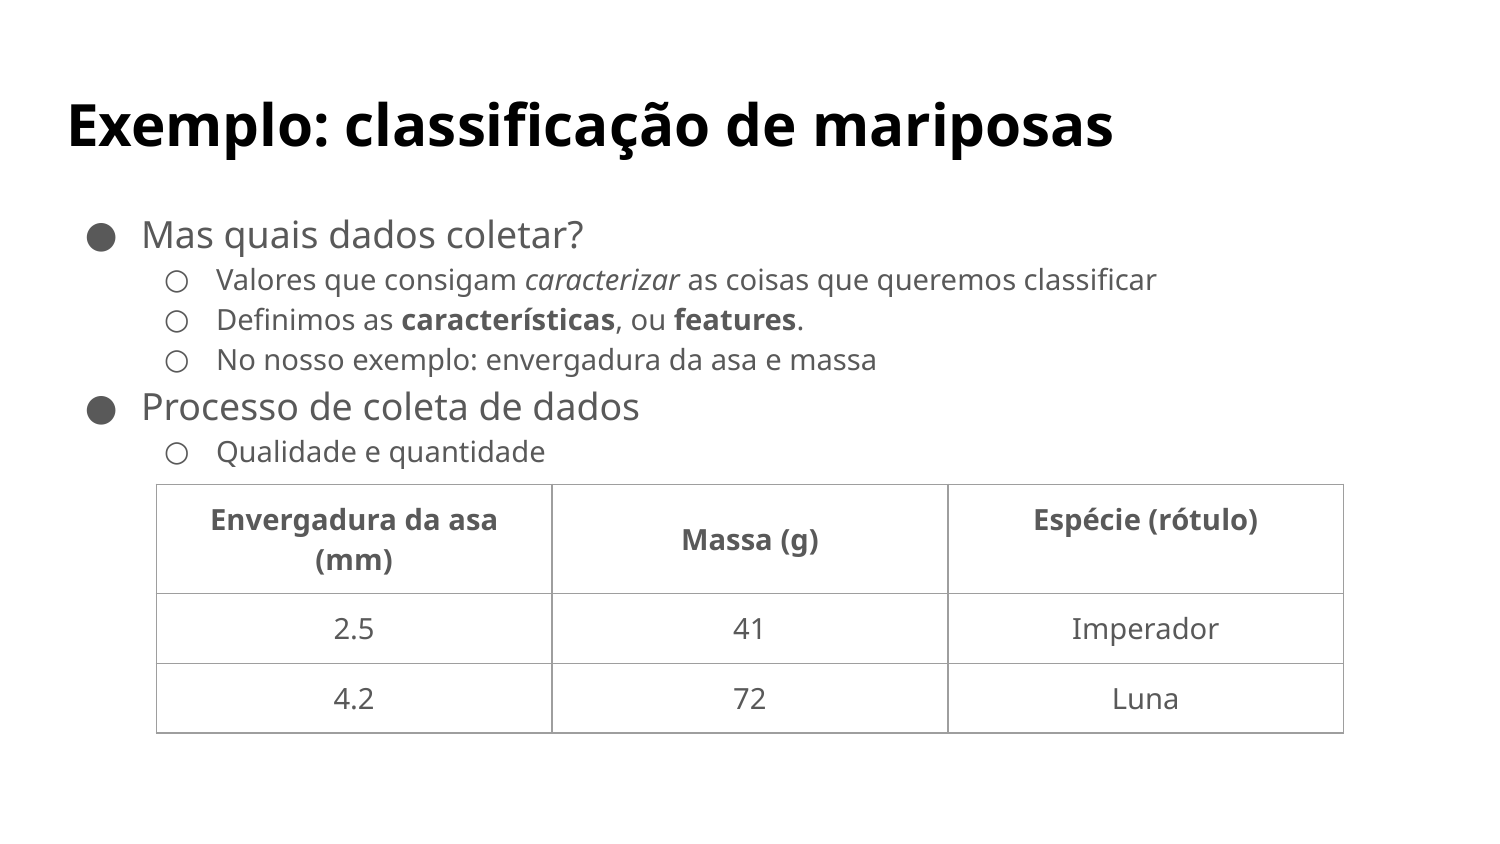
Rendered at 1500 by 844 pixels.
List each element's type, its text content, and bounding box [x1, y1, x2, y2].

table_cell Imperador [949, 594, 1343, 663]
table_cell 72 [553, 664, 947, 732]
title Exemplo: classificação de mariposas [51, 72, 1449, 167]
table_cell 41 [553, 594, 947, 663]
table_header Envergadura da asa (mm) [157, 485, 551, 593]
table_cell Luna [949, 664, 1343, 732]
table_header Espécie (rótulo) [949, 485, 1343, 593]
table_header Massa (g) [553, 485, 947, 593]
list Mas quais dados coletar? Valores que consigam caracterizar as coisas que queremos classificar Definimos as características, ou features. No nosso exemplo: envergadura da asa e massa Processo de coleta de dados Qualidade e quantidade [51, 189, 1449, 750]
table_cell 2.5 [157, 594, 551, 663]
table_cell 4.2 [157, 664, 551, 732]
